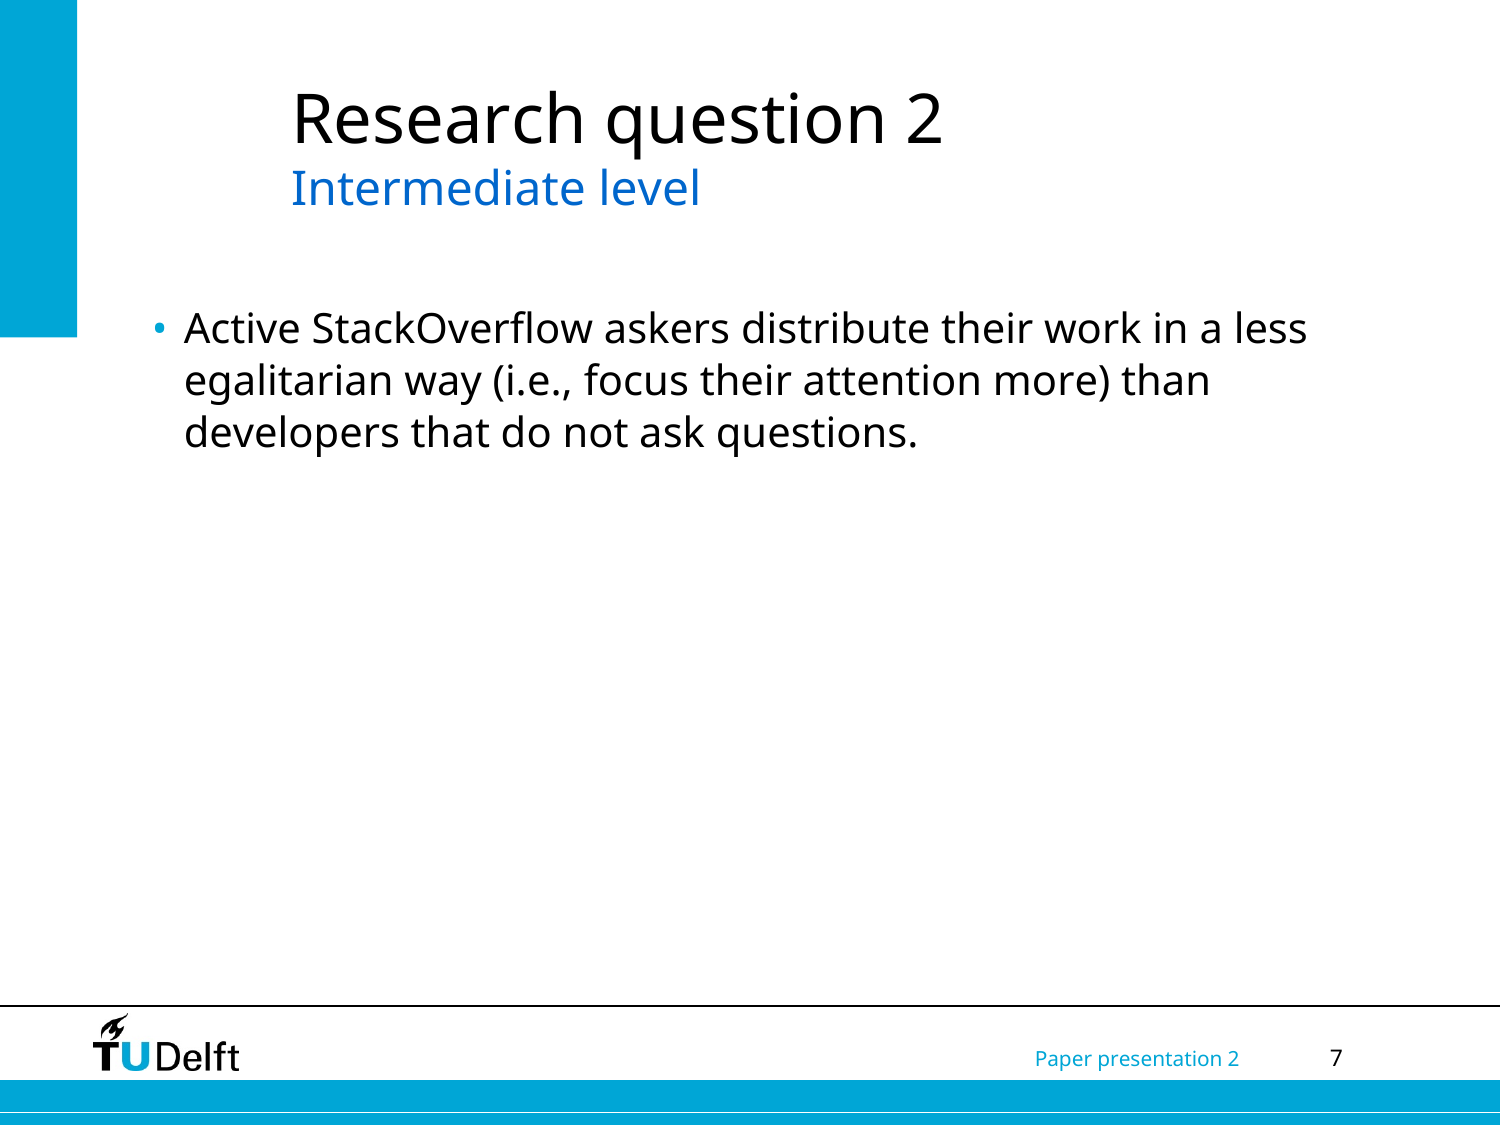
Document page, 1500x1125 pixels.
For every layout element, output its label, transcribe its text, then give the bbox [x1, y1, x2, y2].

picture [93, 1013, 239, 1071]
list Active StackOverflow askers distribute their work in a less egalitarian way (i.e., focus their attention more) than developers that do not ask questions. [151, 299, 1323, 953]
title Research question 2 Intermediate level [150, 74, 1326, 280]
